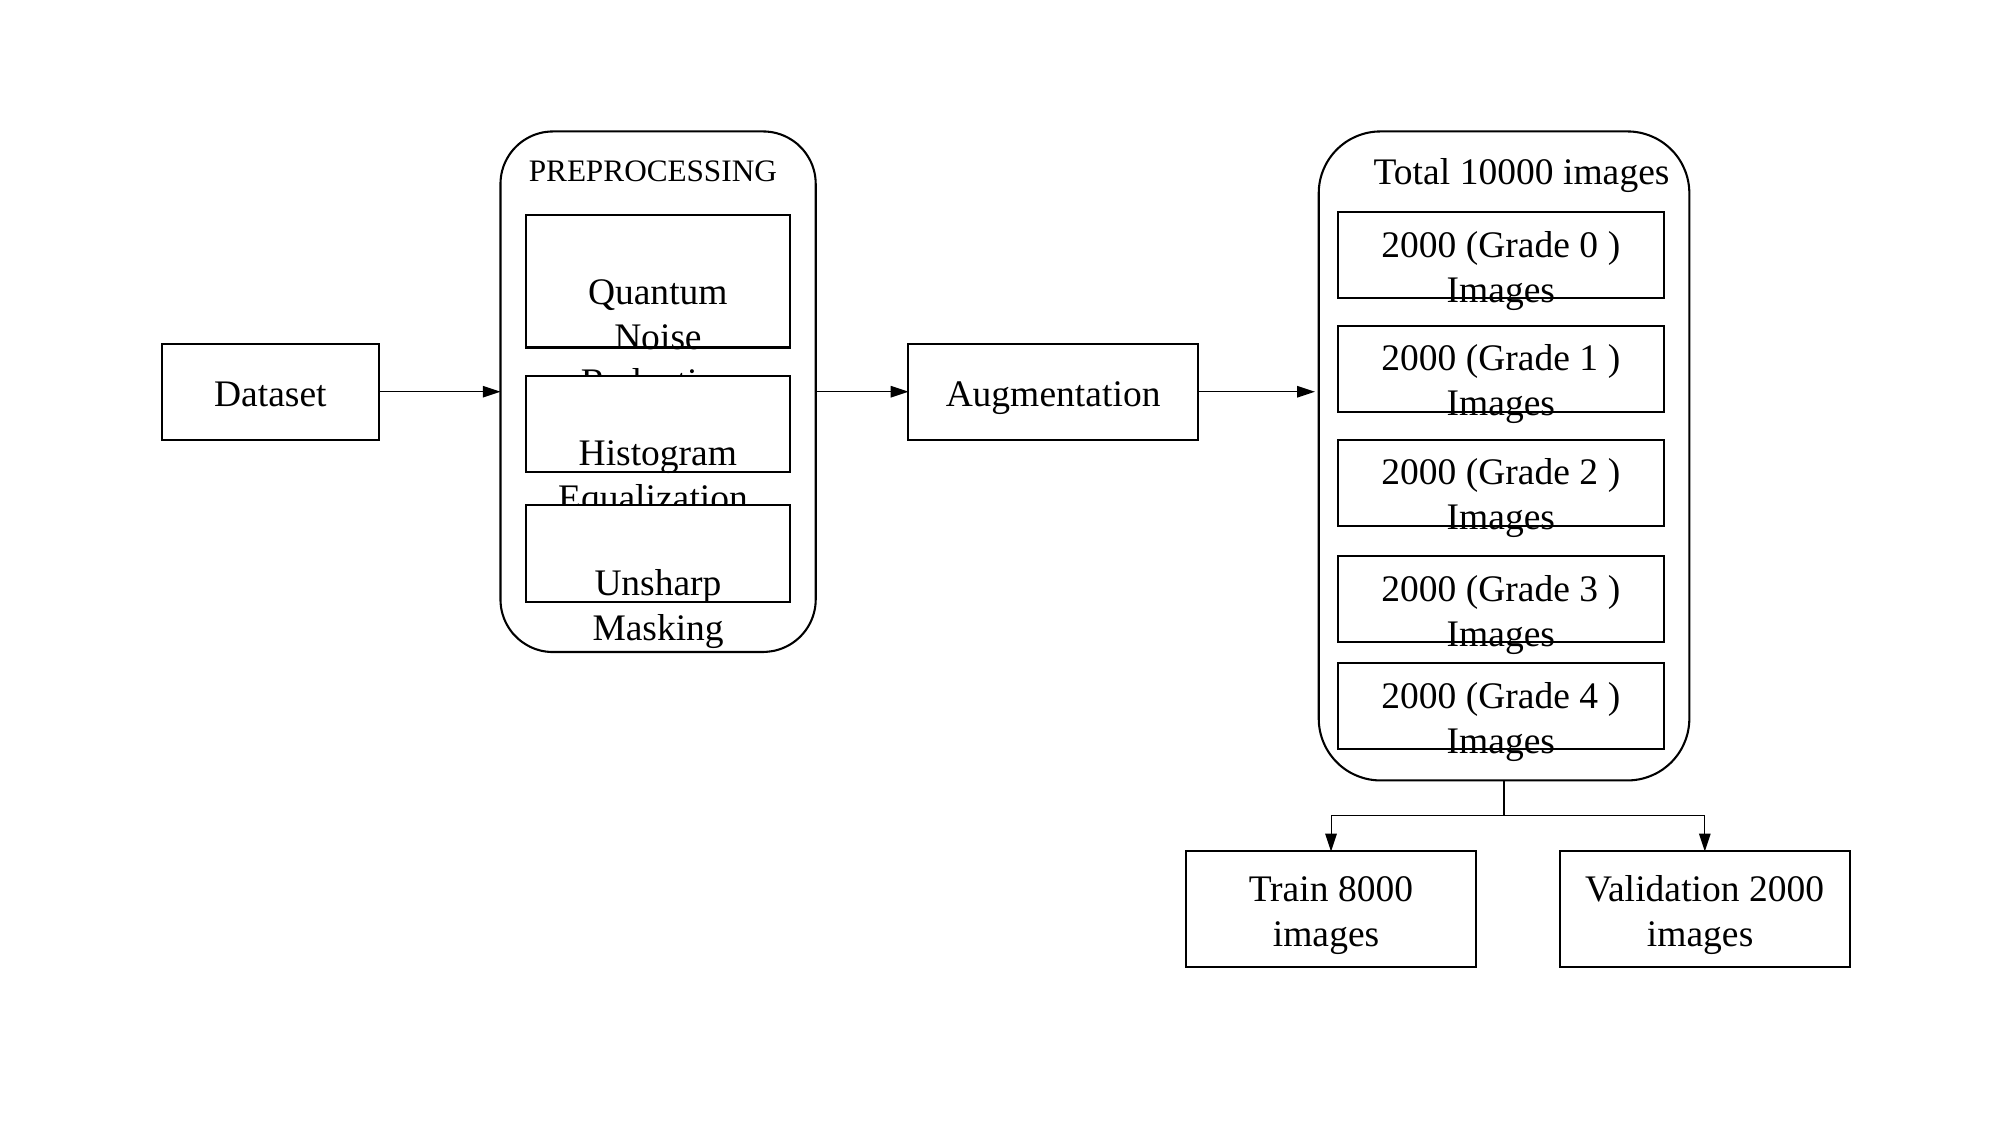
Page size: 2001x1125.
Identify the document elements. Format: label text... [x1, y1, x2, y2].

text_box PREPROCESSING [514, 142, 803, 196]
text_box Total 10000 images [1358, 139, 1690, 201]
text_box Dataset [162, 344, 379, 440]
text_box 2000 (Grade 1 ) Images [1338, 326, 1664, 412]
text_box 2000 (Grade 3 ) Images [1338, 556, 1664, 642]
text_box Train 8000 images [1186, 851, 1476, 967]
text_box 2000 (Grade 4 ) Images [1338, 663, 1664, 749]
text_box 2000 (Grade 2 ) Images [1338, 440, 1664, 526]
text_box Augmentation [908, 344, 1198, 440]
text_box Histogram Equalization [526, 376, 790, 472]
text_box Unsharp Masking [526, 505, 790, 602]
text_box Quantum Noise Reduction [526, 215, 790, 347]
text_box Validation 2000 images [1560, 851, 1850, 967]
text_box [521, 131, 795, 142]
text_box [500, 148, 816, 653]
text_box [1318, 131, 1690, 781]
text_box 2000 (Grade 0 ) Images [1338, 212, 1664, 298]
